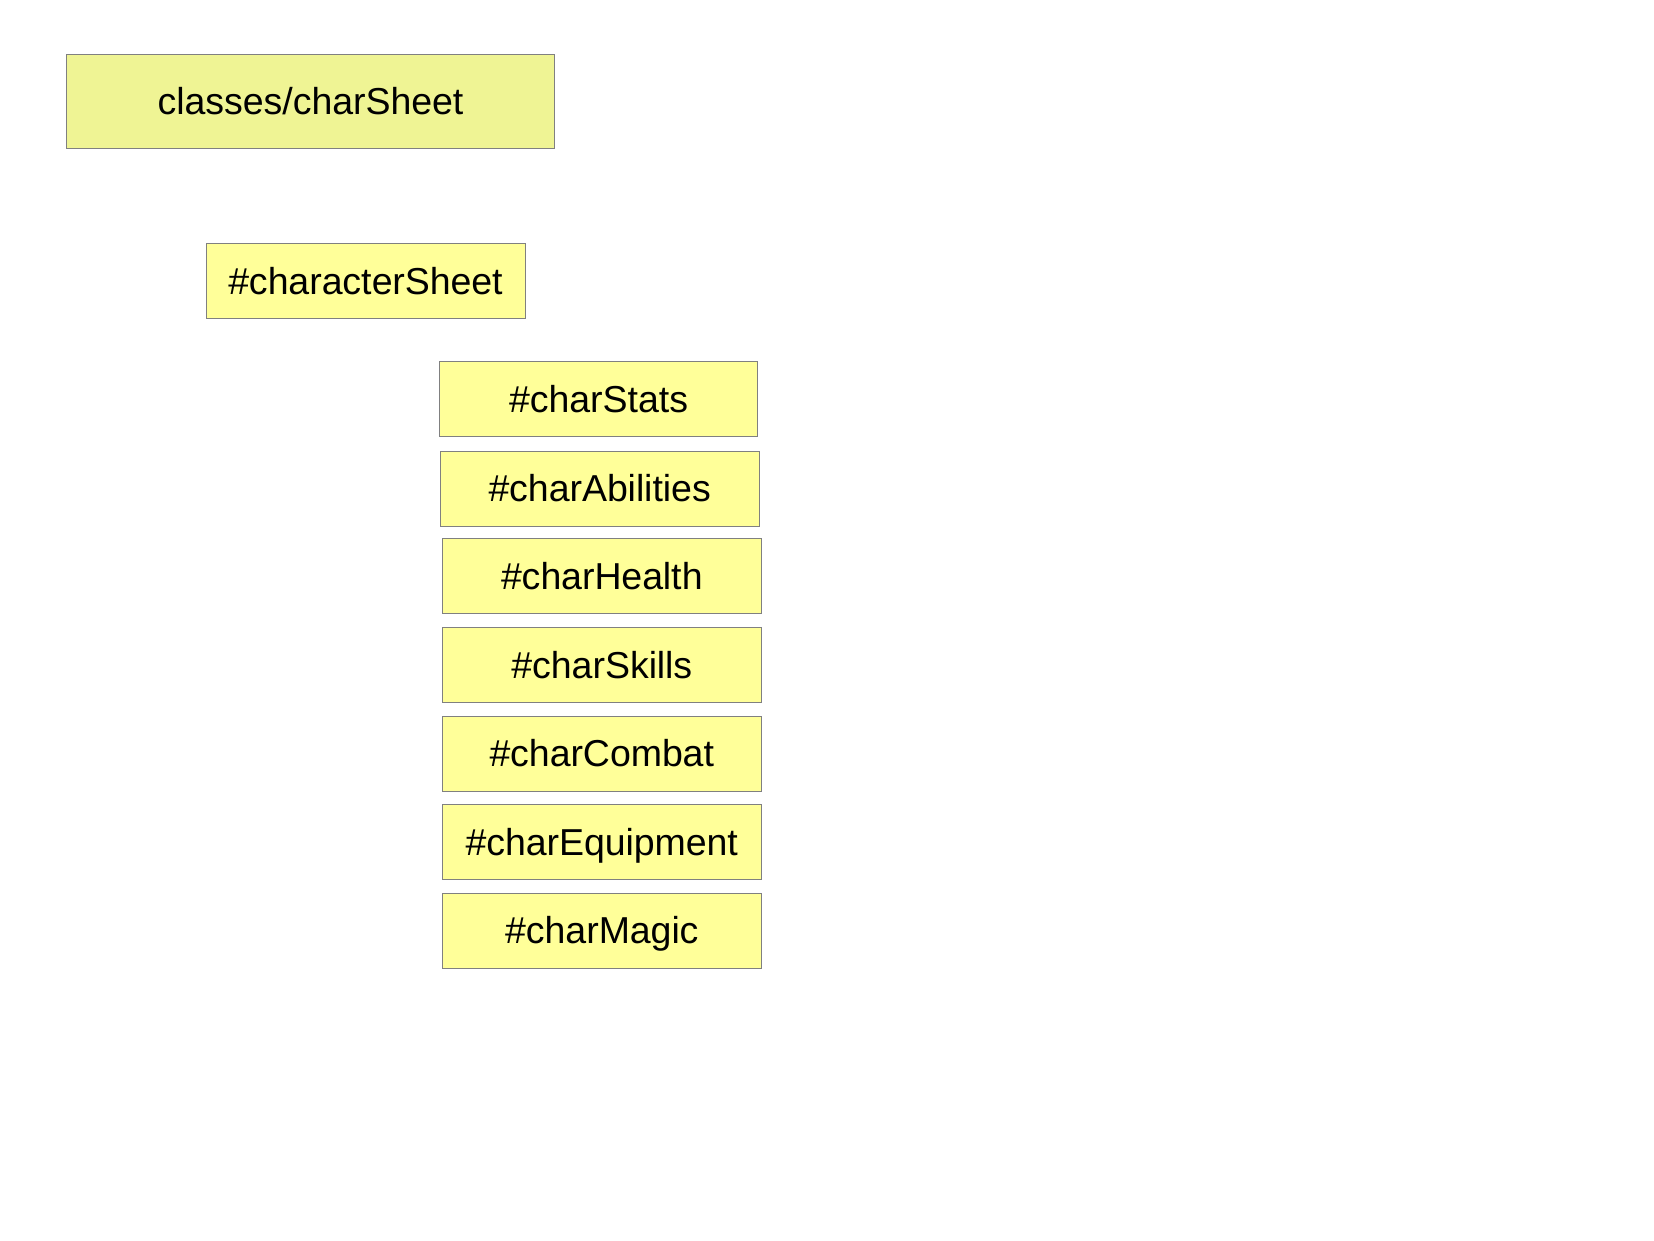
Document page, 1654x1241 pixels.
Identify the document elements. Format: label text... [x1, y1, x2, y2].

text_box #charMagic [442, 893, 762, 969]
text_box #characterSheet [206, 243, 526, 319]
text_box classes/charSheet [66, 54, 555, 149]
text_box #charAbilities [440, 451, 760, 527]
text_box #charEquipment [442, 804, 762, 880]
text_box #charHealth [442, 538, 762, 614]
text_box #charCombat [442, 716, 762, 792]
text_box #charStats [439, 361, 758, 437]
text_box #charSkills [442, 627, 762, 703]
